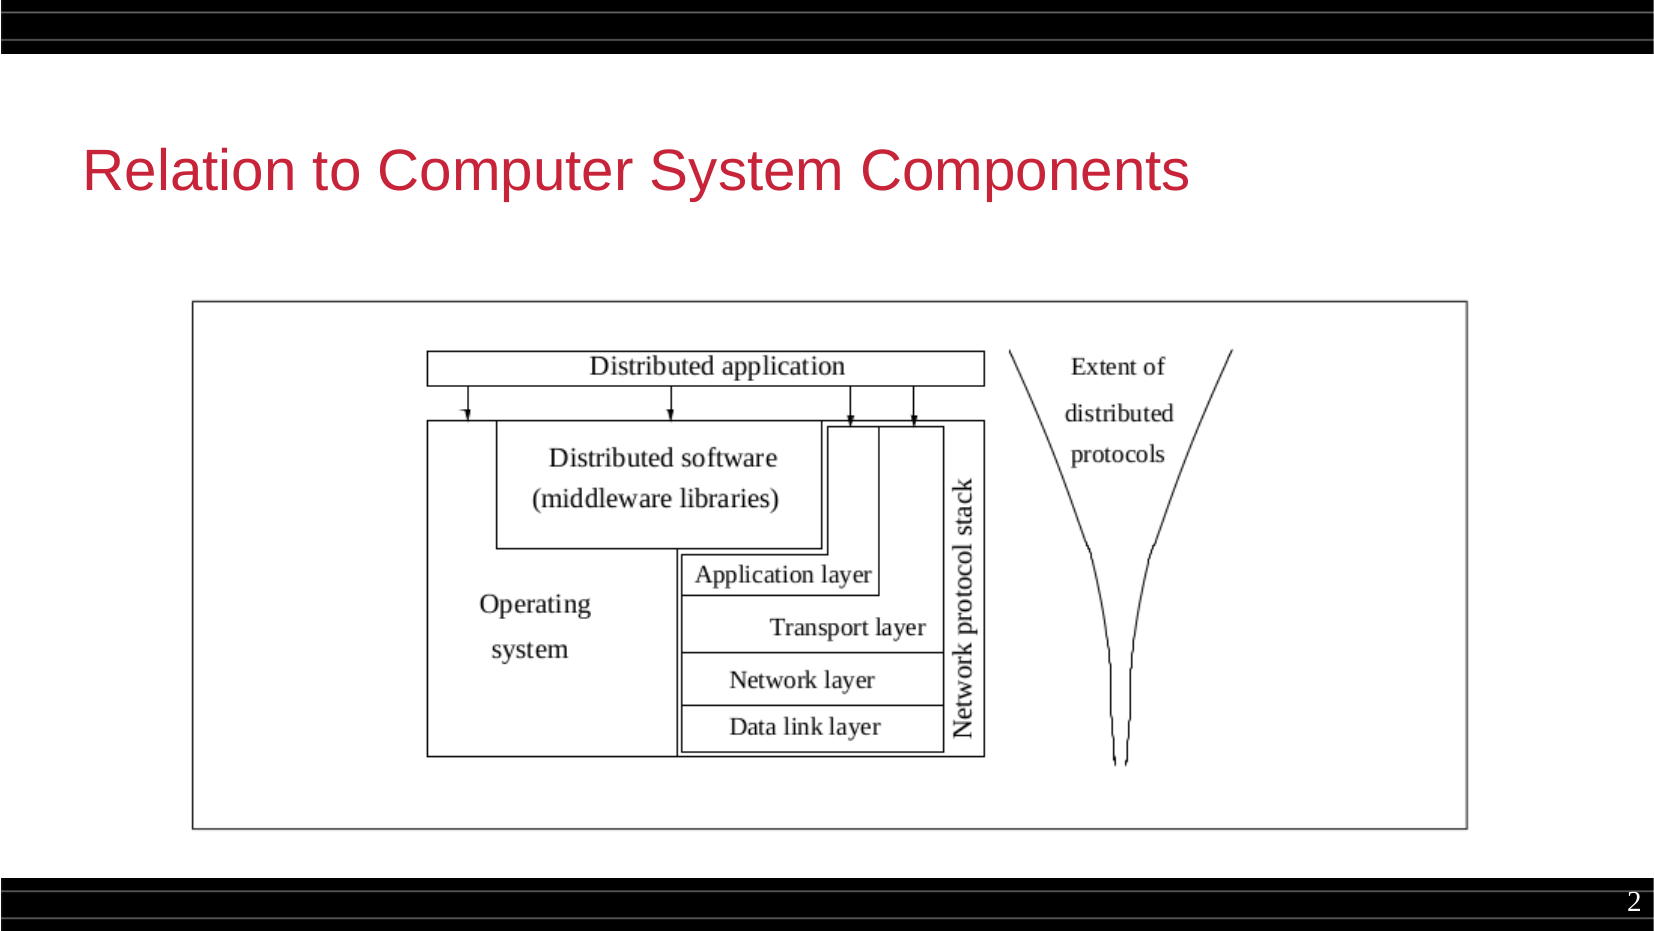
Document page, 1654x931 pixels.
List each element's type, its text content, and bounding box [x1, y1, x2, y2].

picture [150, 271, 1503, 851]
title Relation to Computer System Components [82, 137, 1571, 203]
picture [1, 878, 1654, 931]
picture [1, 0, 1654, 54]
